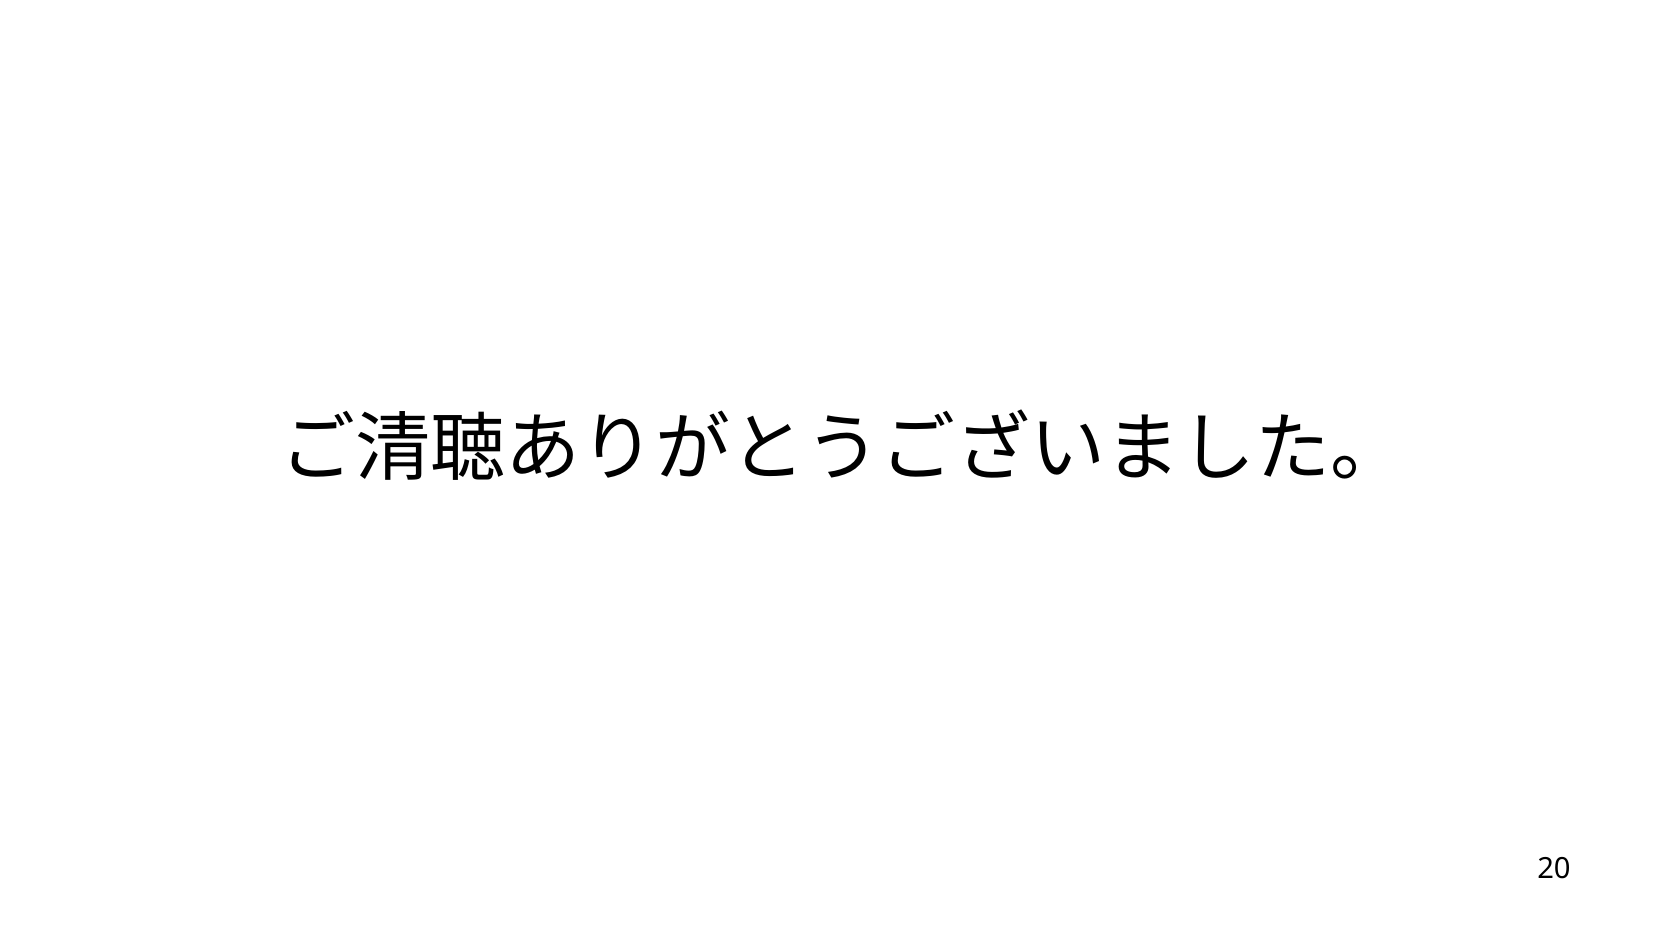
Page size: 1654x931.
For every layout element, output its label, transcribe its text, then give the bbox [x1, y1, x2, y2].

text_box ご清聴ありがとうございました。 [265, 380, 1506, 562]
